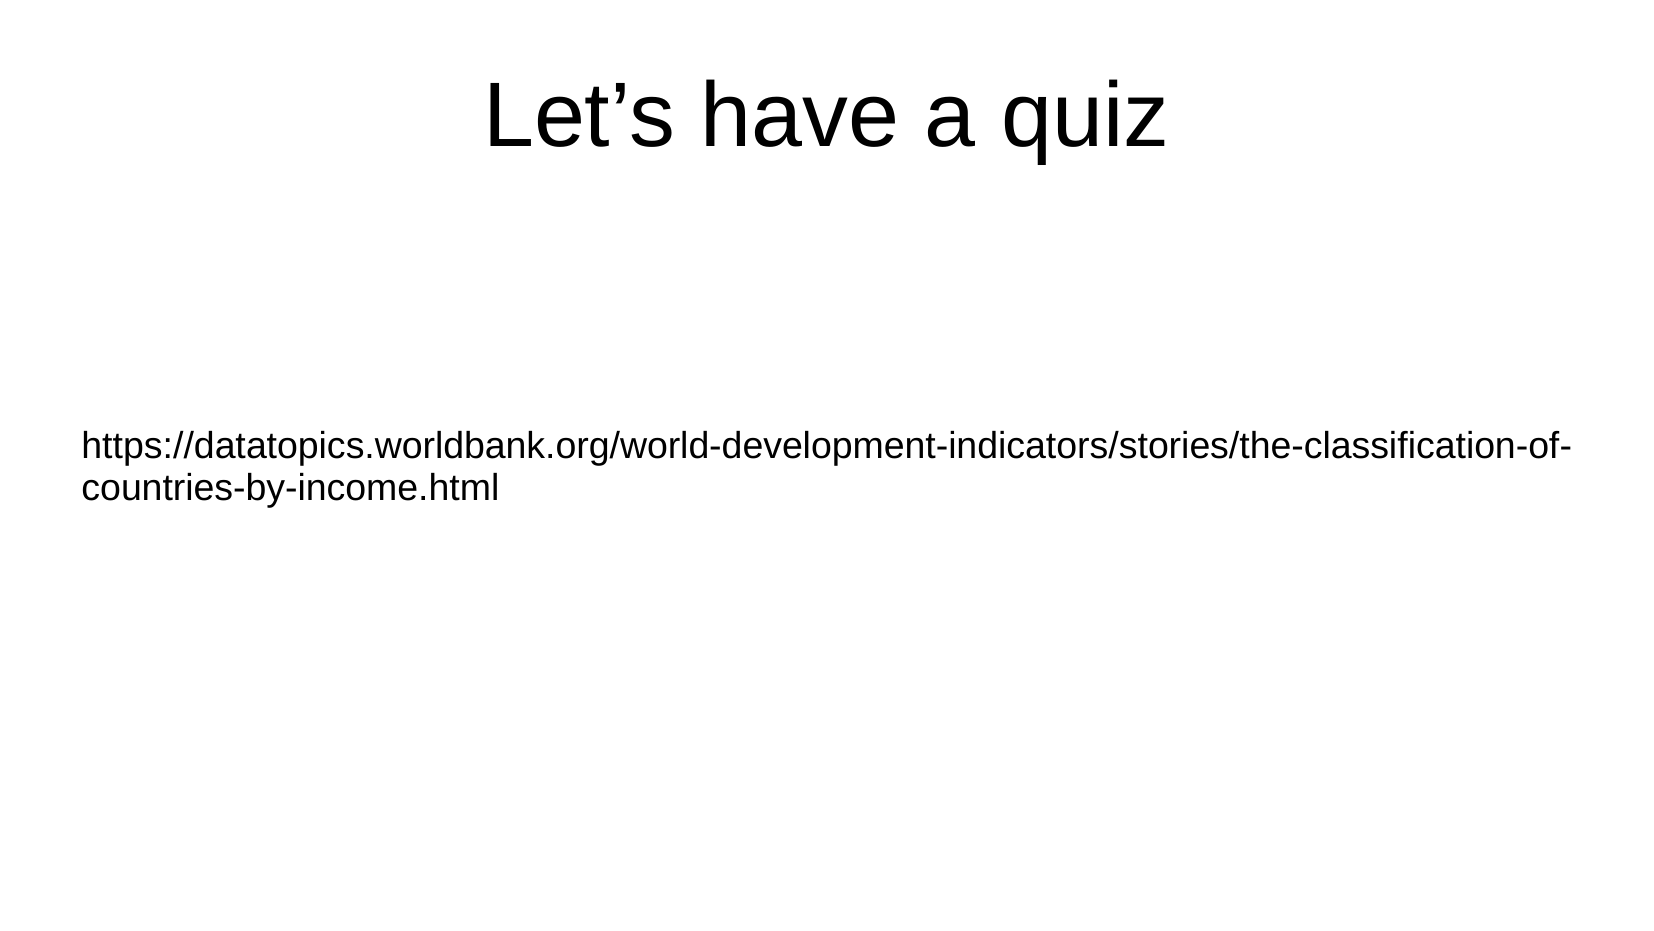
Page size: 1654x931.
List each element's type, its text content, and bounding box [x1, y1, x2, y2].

text_box https://datatopics.worldbank.org/world-development-indicators/stories/the-classification-of-countries-by-income.html [66, 416, 1591, 516]
title Let’s have a quiz [82, 37, 1571, 193]
